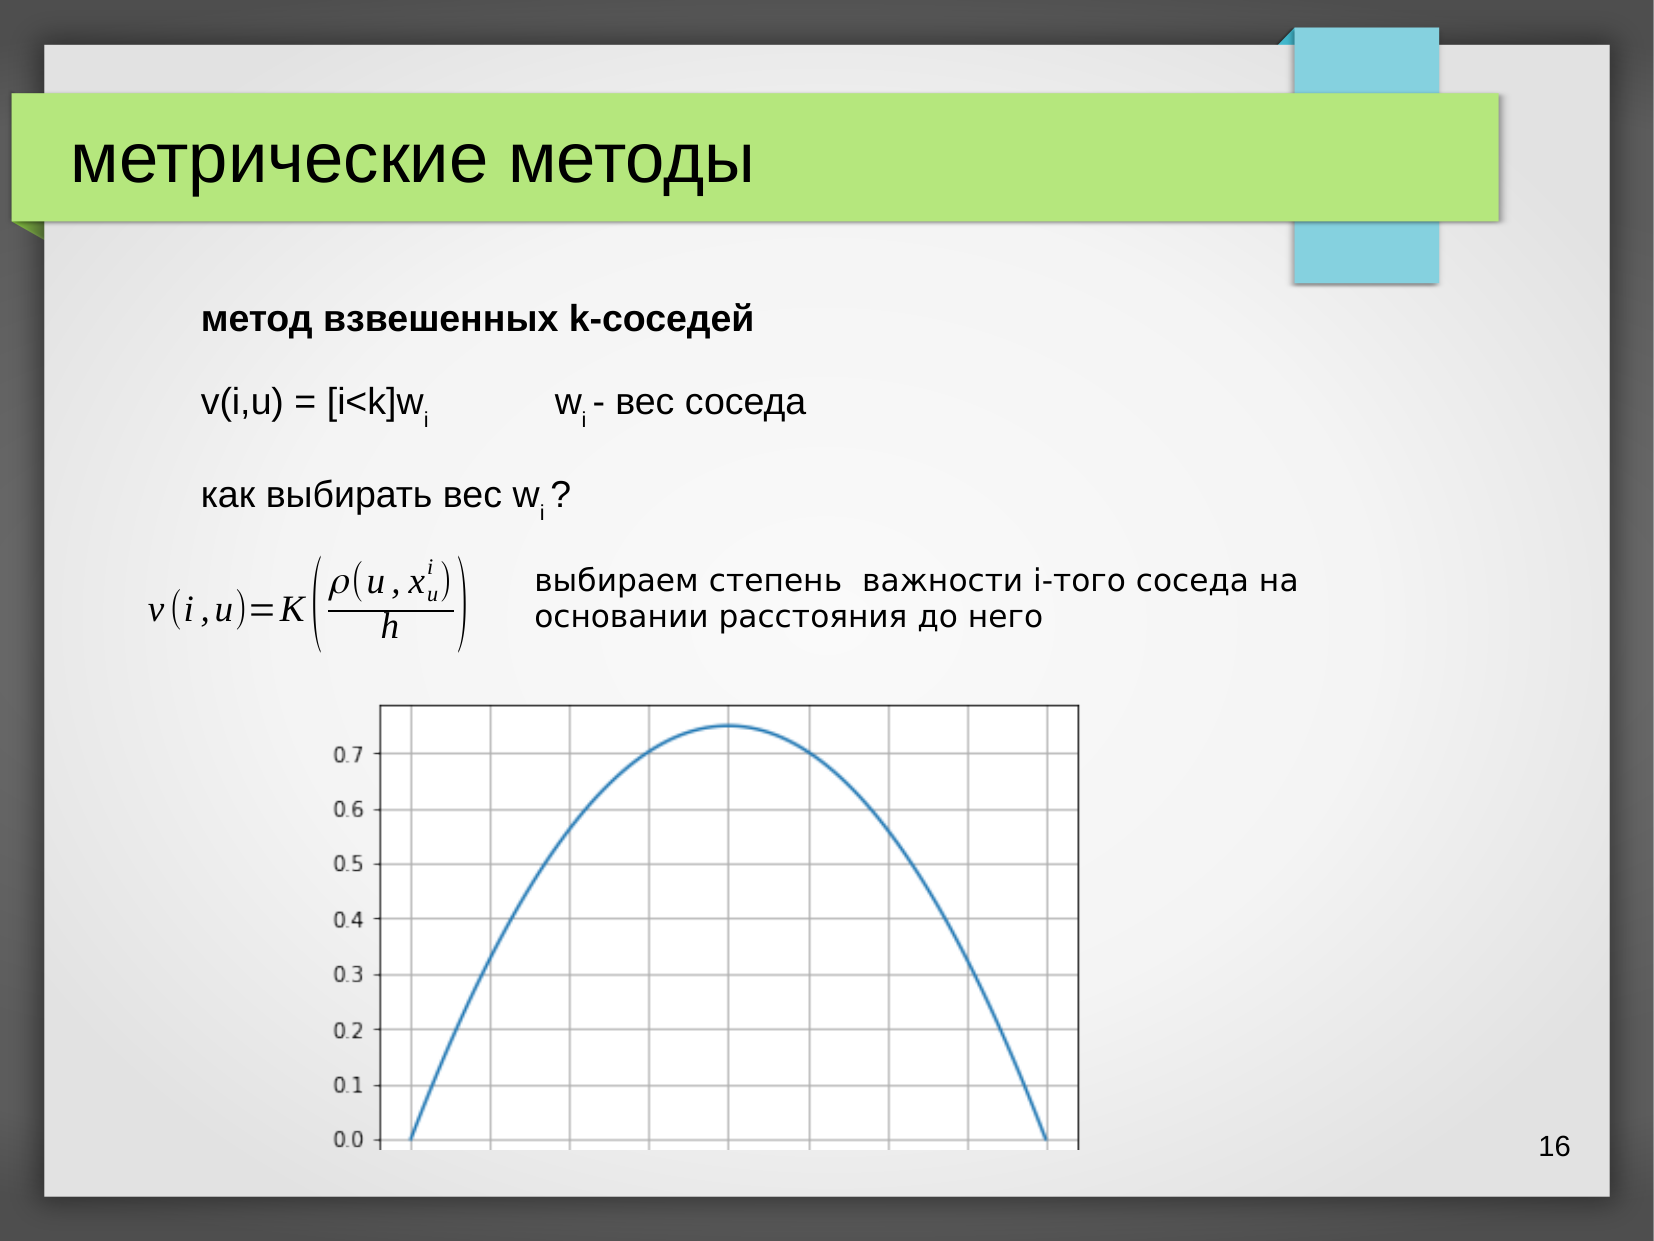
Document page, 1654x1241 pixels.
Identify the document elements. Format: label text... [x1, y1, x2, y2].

chart [141, 554, 476, 656]
title метрические методы [70, 118, 1205, 199]
picture [0, 0, 1654, 1241]
text_box метод взвешенных k-соседей v(i,u) = [i<k]wi wi - вес соседа как выбирать вес wi ? [200, 267, 934, 555]
text_box выбираем степень важности i-того соседа на основании расстояния до него [519, 555, 1453, 662]
